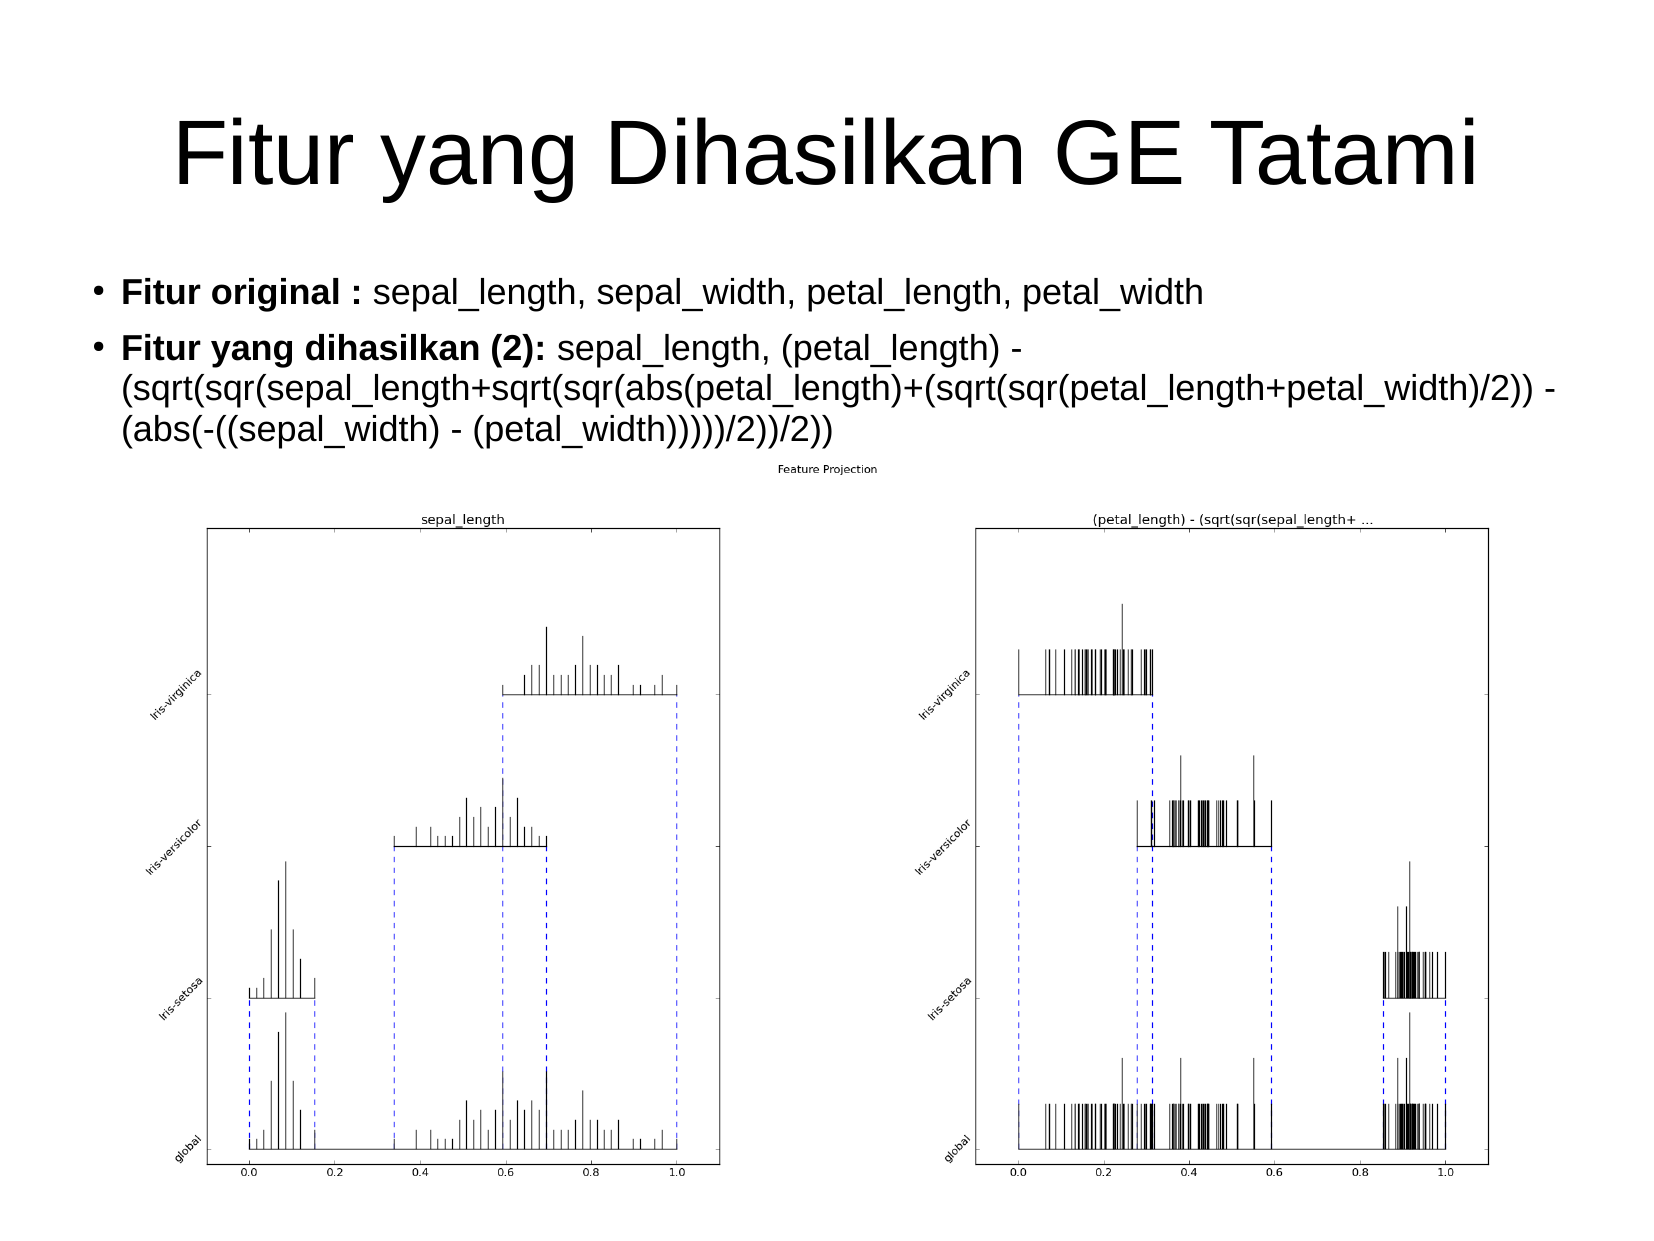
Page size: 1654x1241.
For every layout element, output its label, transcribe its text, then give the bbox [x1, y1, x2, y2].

list Fitur original : sepal_length, sepal_width, petal_length, petal_width Fitur yang dihasilkan (2): sepal_length, (petal_length) - (sqrt(sqr(sepal_length+sqrt(sqr(abs(petal_length)+(sqrt(sqr(petal_length+petal_width)/2)) - (abs(-((sepal_width) - (petal_width)))))/2))/2)) [82, 271, 1571, 449]
picture [0, 449, 1654, 1241]
title Fitur yang Dihasilkan GE Tatami [82, 49, 1571, 257]
